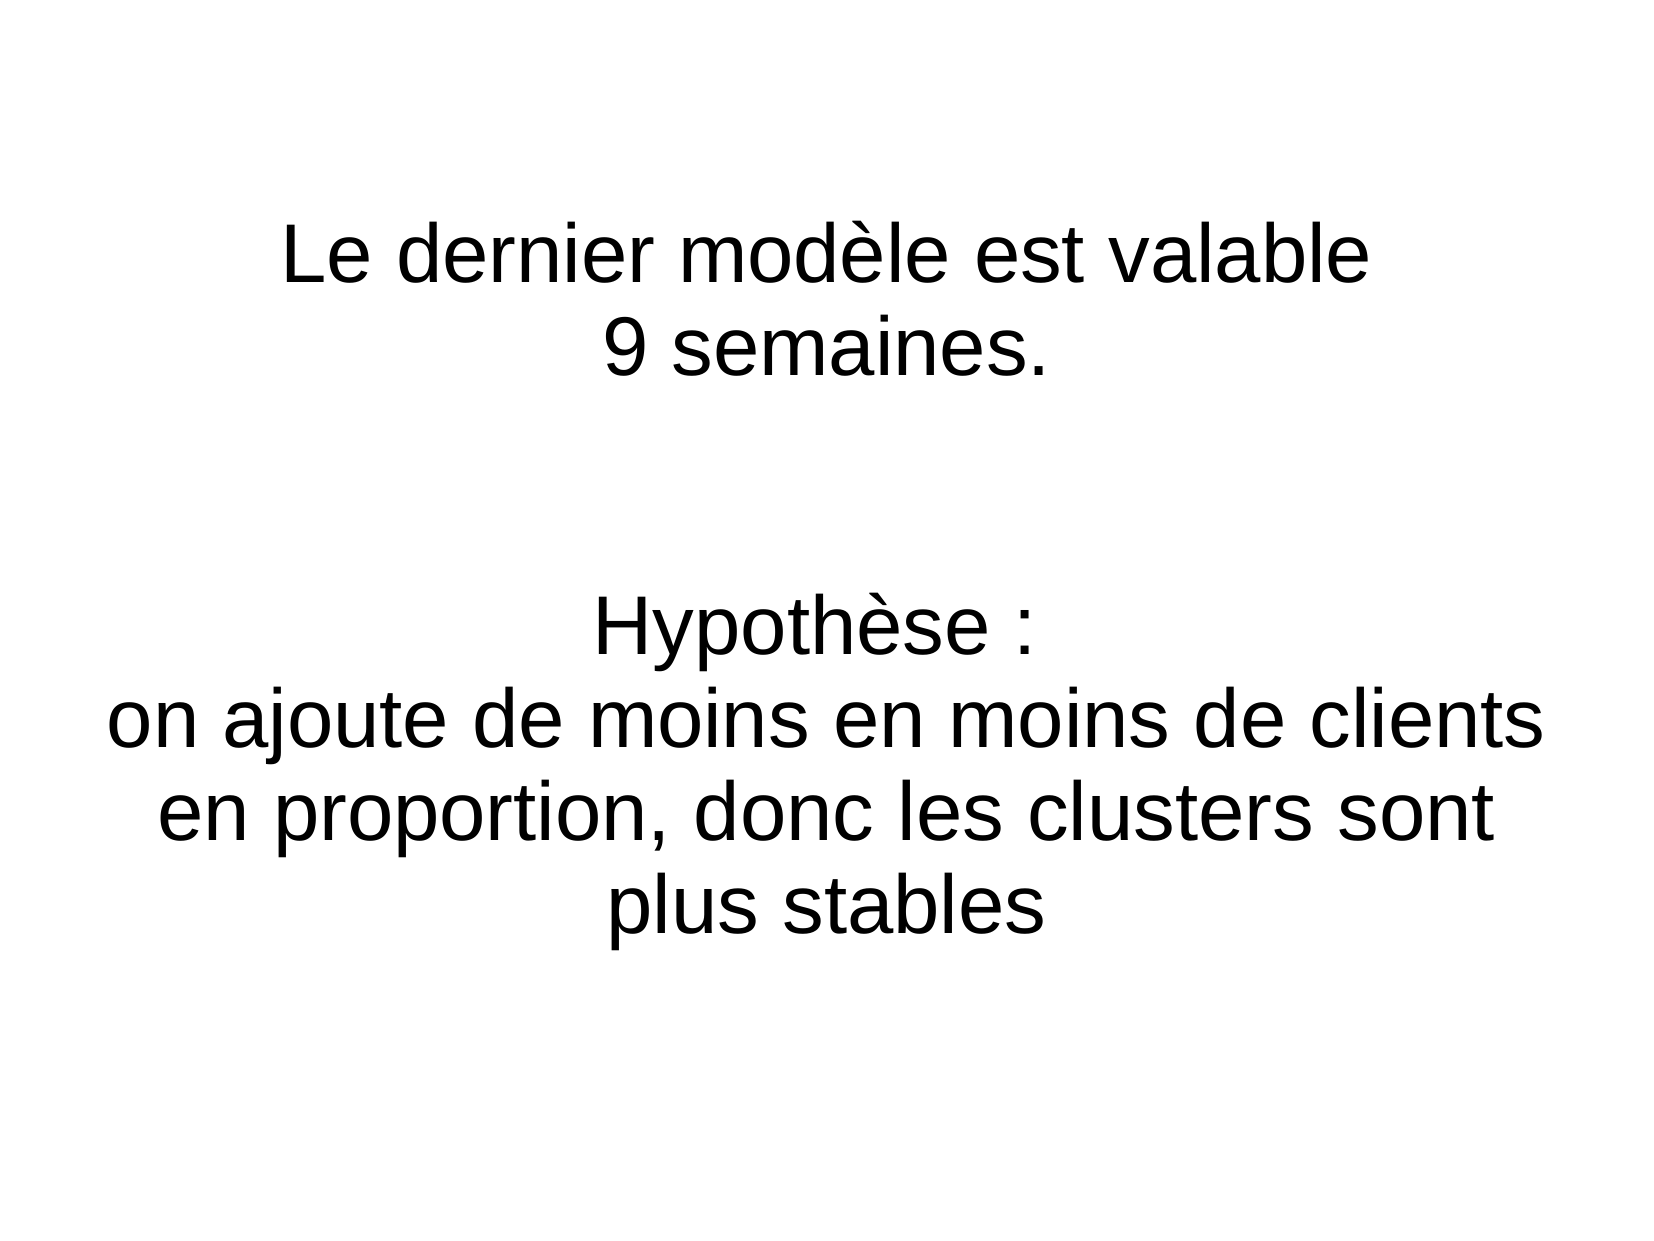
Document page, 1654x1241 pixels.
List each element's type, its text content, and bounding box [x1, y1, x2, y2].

subtitle Le dernier modèle est valable 9 semaines. Hypothèse : on ajoute de moins en moins de clients en proportion, donc les clusters sont plus stables [82, 49, 1571, 1109]
